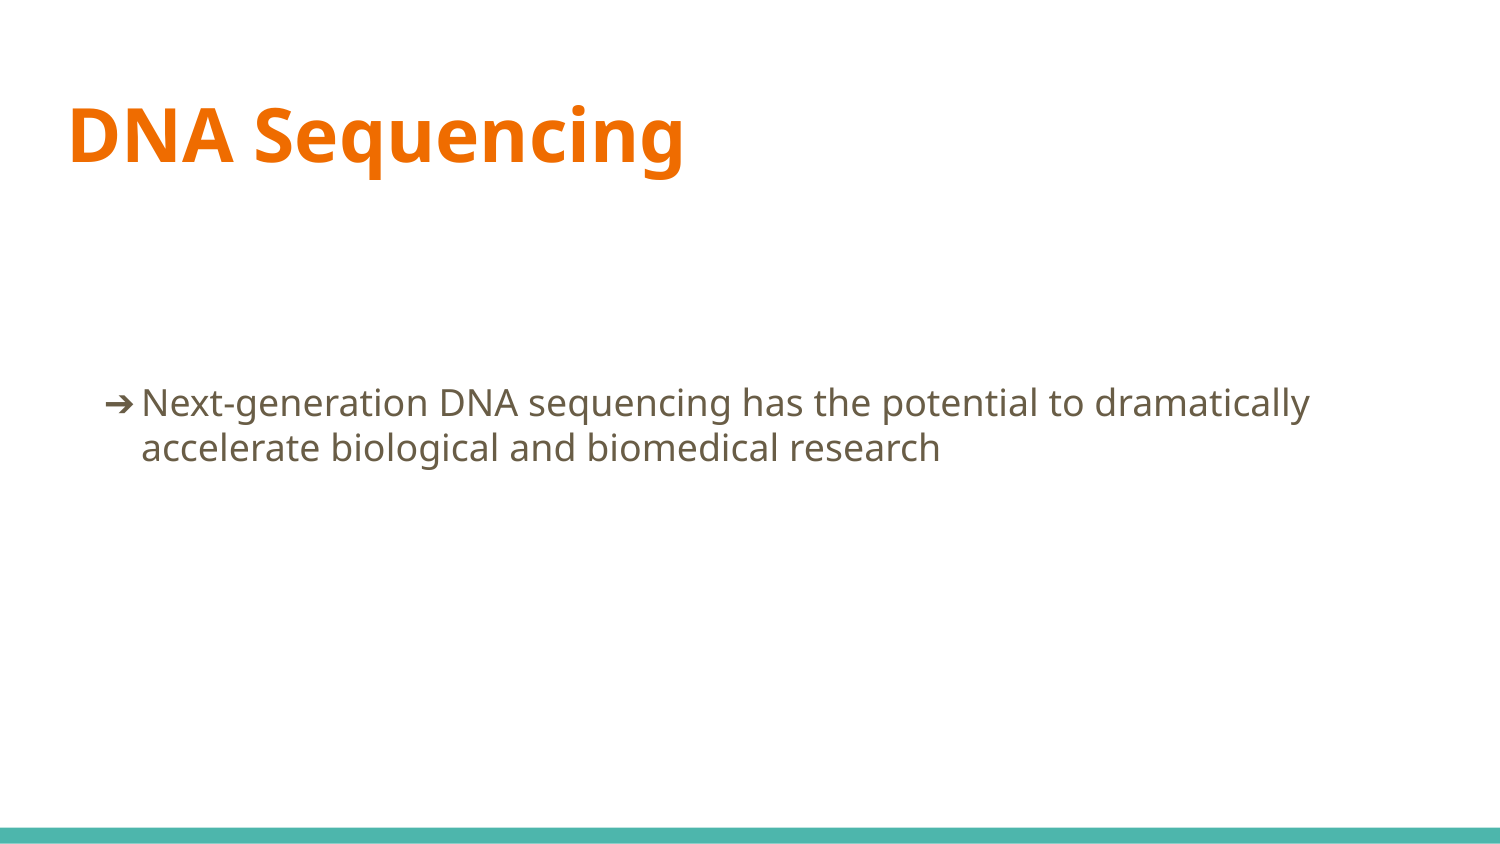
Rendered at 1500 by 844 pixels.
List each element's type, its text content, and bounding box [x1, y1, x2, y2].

list Next-generation DNA sequencing has the potential to dramatically accelerate biological and biomedical research [51, 207, 1449, 750]
title DNA Sequencing [51, 72, 1449, 189]
